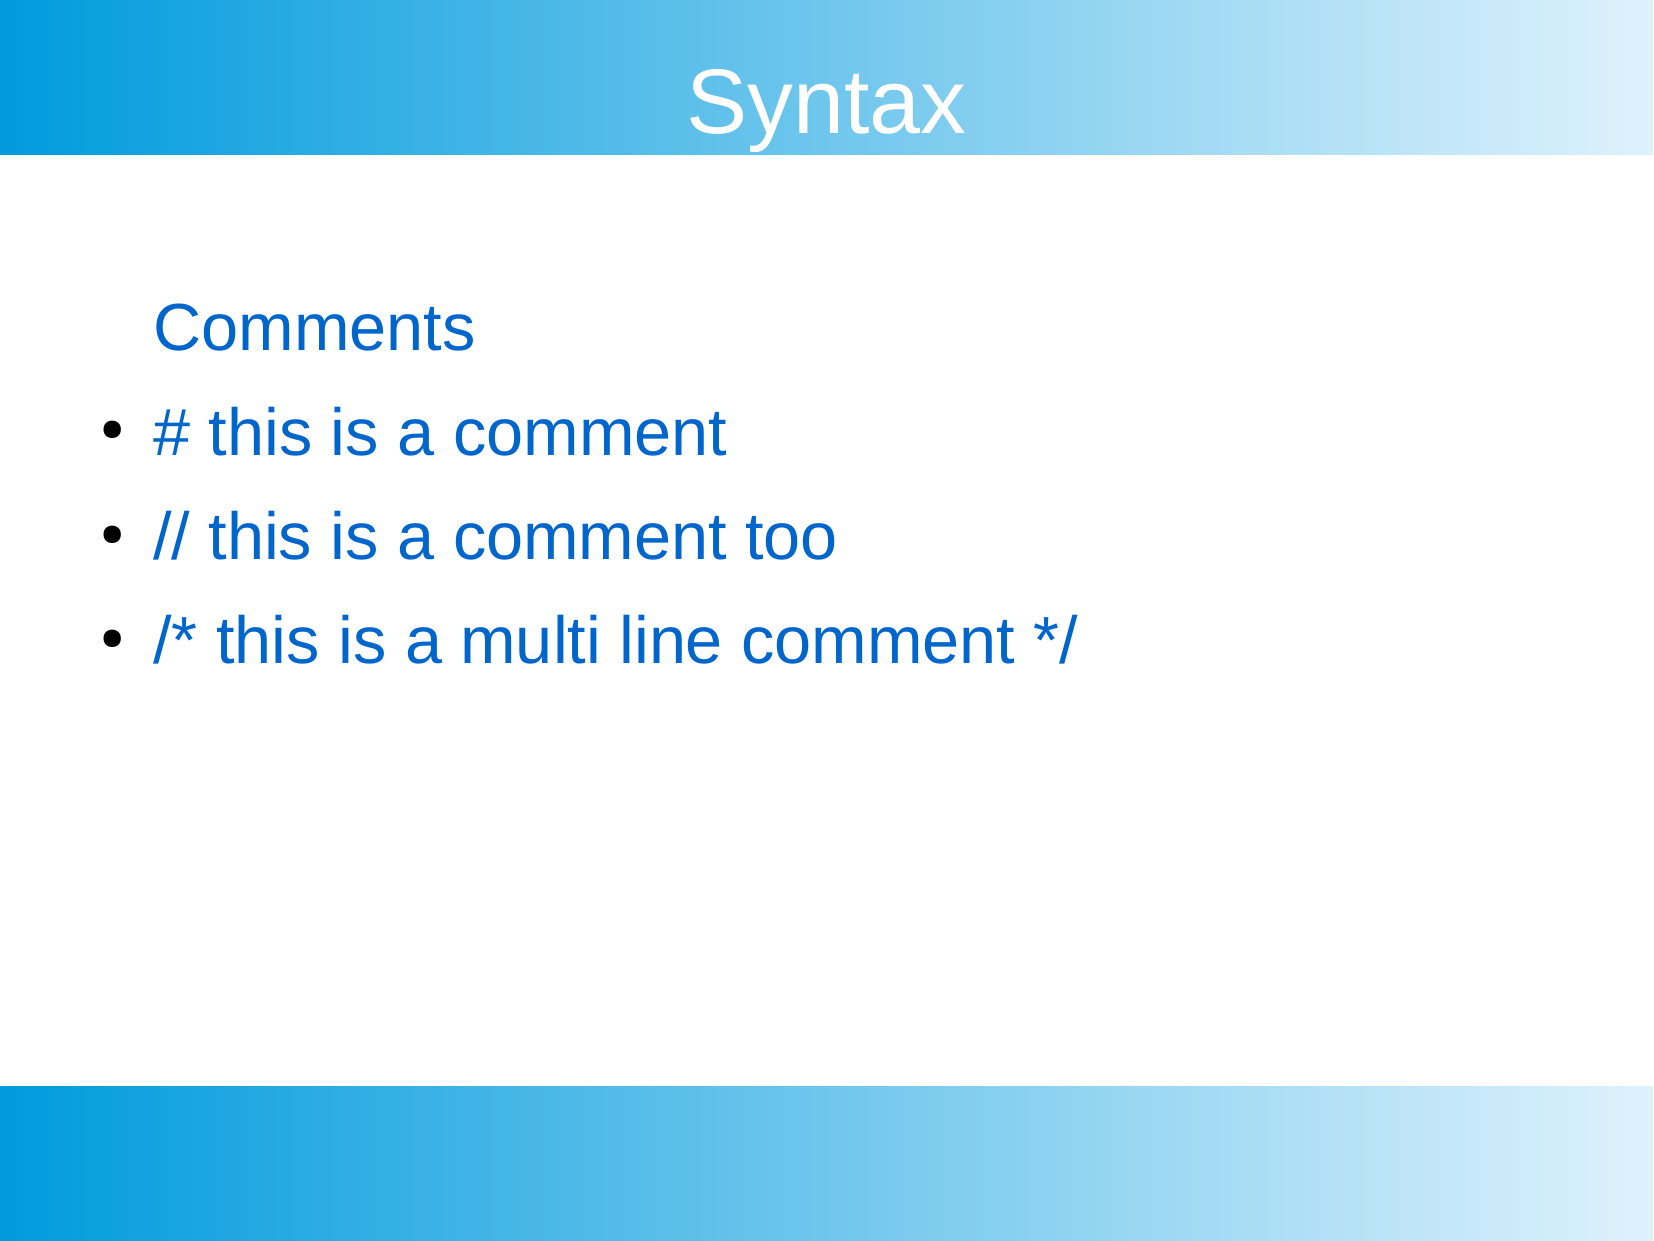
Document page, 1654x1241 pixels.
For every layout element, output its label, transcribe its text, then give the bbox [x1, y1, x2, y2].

list Comments # this is a comment // this is a comment too /* this is a multi line comment */ [82, 290, 1571, 1010]
title Syntax [82, 49, 1571, 155]
